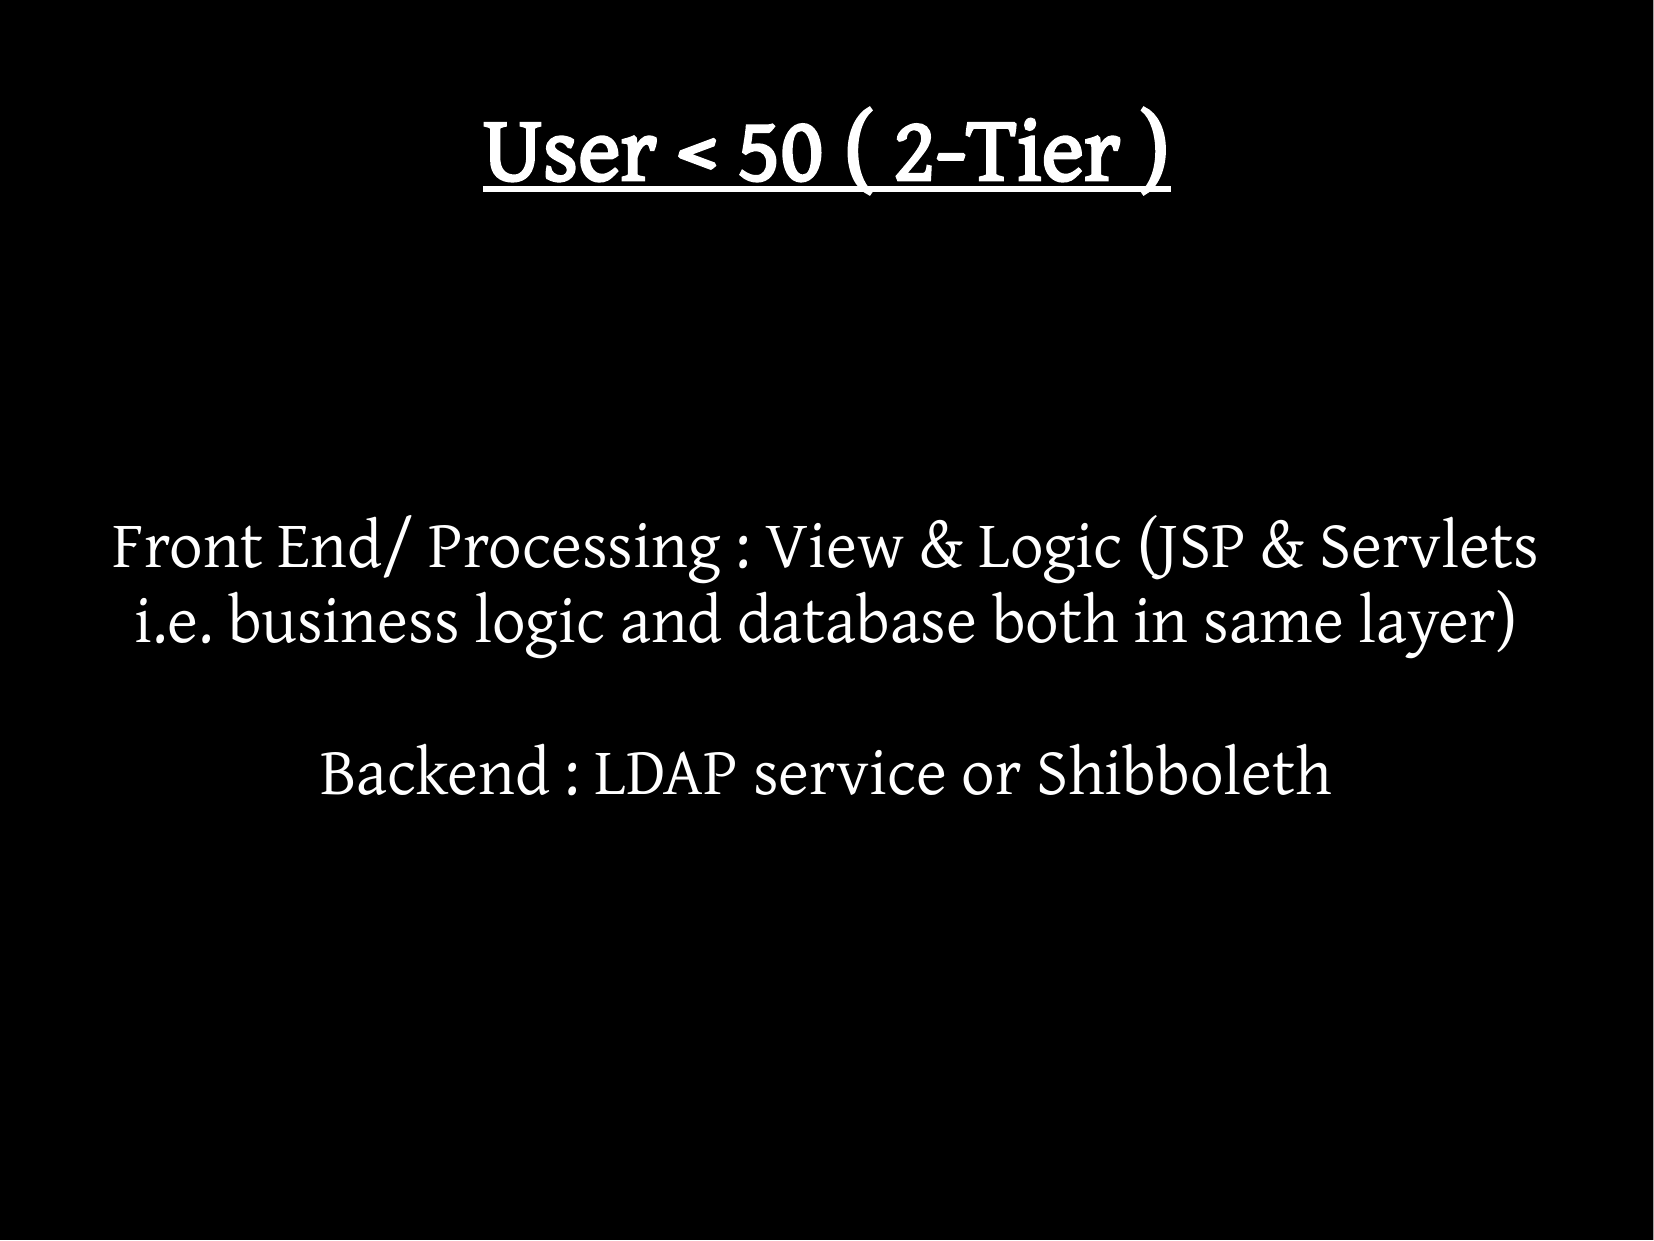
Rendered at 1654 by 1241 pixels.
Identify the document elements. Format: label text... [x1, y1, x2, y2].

subtitle Front End/ Processing : View & Logic (JSP & Servlets i.e. business logic and database both in same layer) Backend : LDAP service or Shibboleth [82, 290, 1571, 1109]
title User < 50 ( 2-Tier ) [82, 49, 1571, 257]
